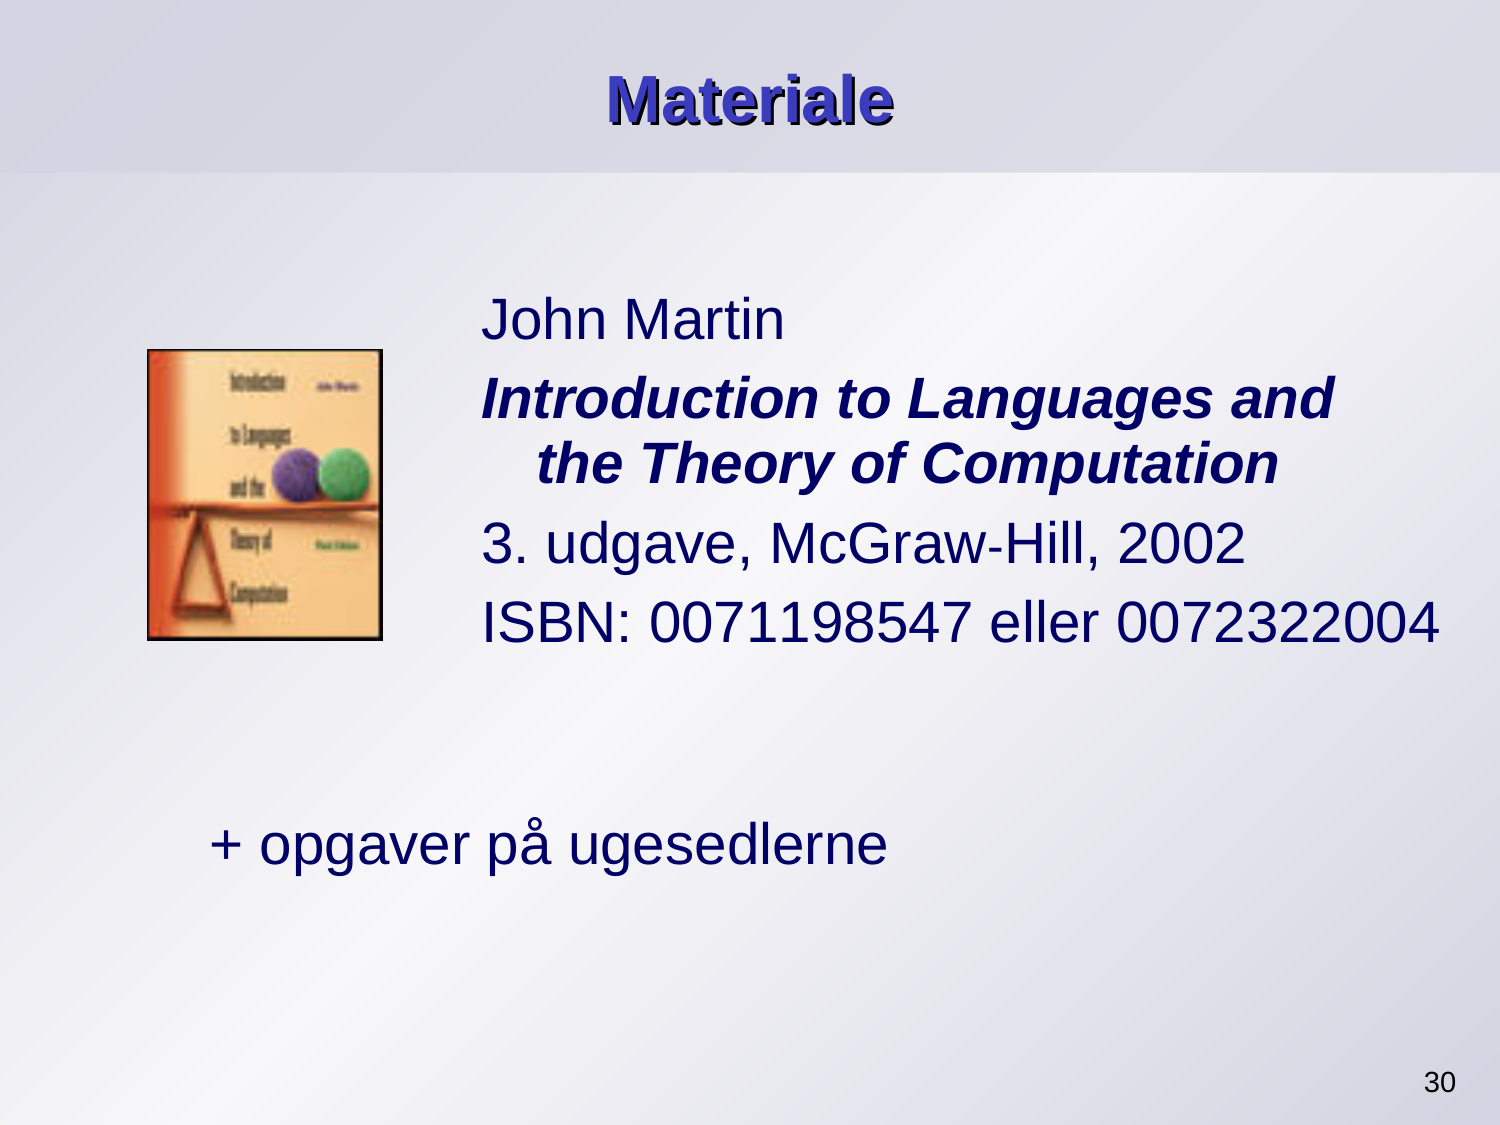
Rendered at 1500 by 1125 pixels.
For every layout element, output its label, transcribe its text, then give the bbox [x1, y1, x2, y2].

text_box + opgaver på ugesedlerne [194, 798, 906, 885]
picture [147, 349, 383, 641]
title Materiale [75, 24, 1426, 174]
list John Martin Introduction to Languages and the Theory of Computation 3. udgave, McGraw-Hill, 2002 ISBN: 0071198547 eller 0072322004 [466, 278, 1459, 1047]
